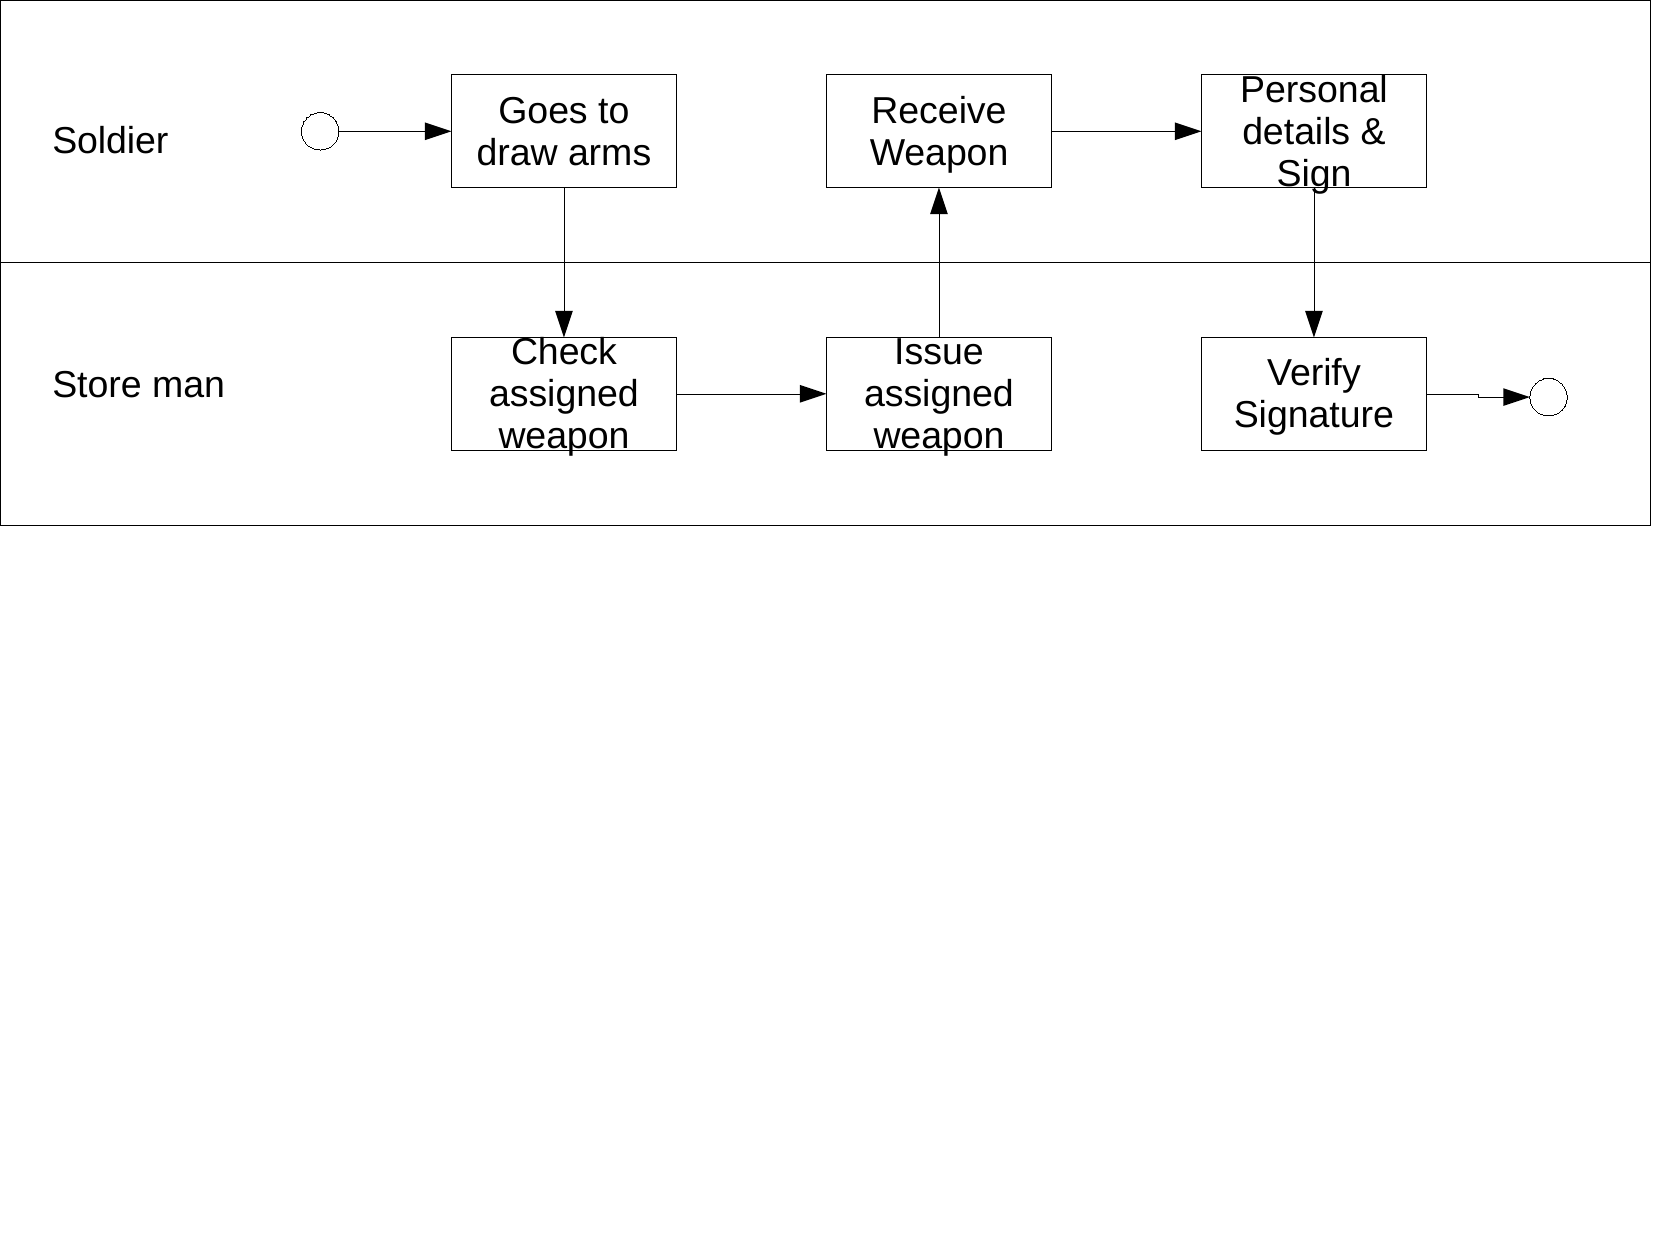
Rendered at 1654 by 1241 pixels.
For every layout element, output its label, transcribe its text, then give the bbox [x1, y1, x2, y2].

text_box Soldier [37, 112, 184, 170]
text_box Check assigned weapon [451, 337, 677, 451]
text_box Store man [37, 355, 240, 413]
text_box Goes to draw arms [451, 74, 677, 188]
text_box Personal details & Sign [1201, 74, 1427, 188]
text_box Issue assigned weapon [826, 337, 1052, 451]
text_box Receive Weapon [826, 74, 1052, 188]
text_box Verify Signature [1201, 337, 1427, 451]
text_box [0, 0, 1651, 526]
